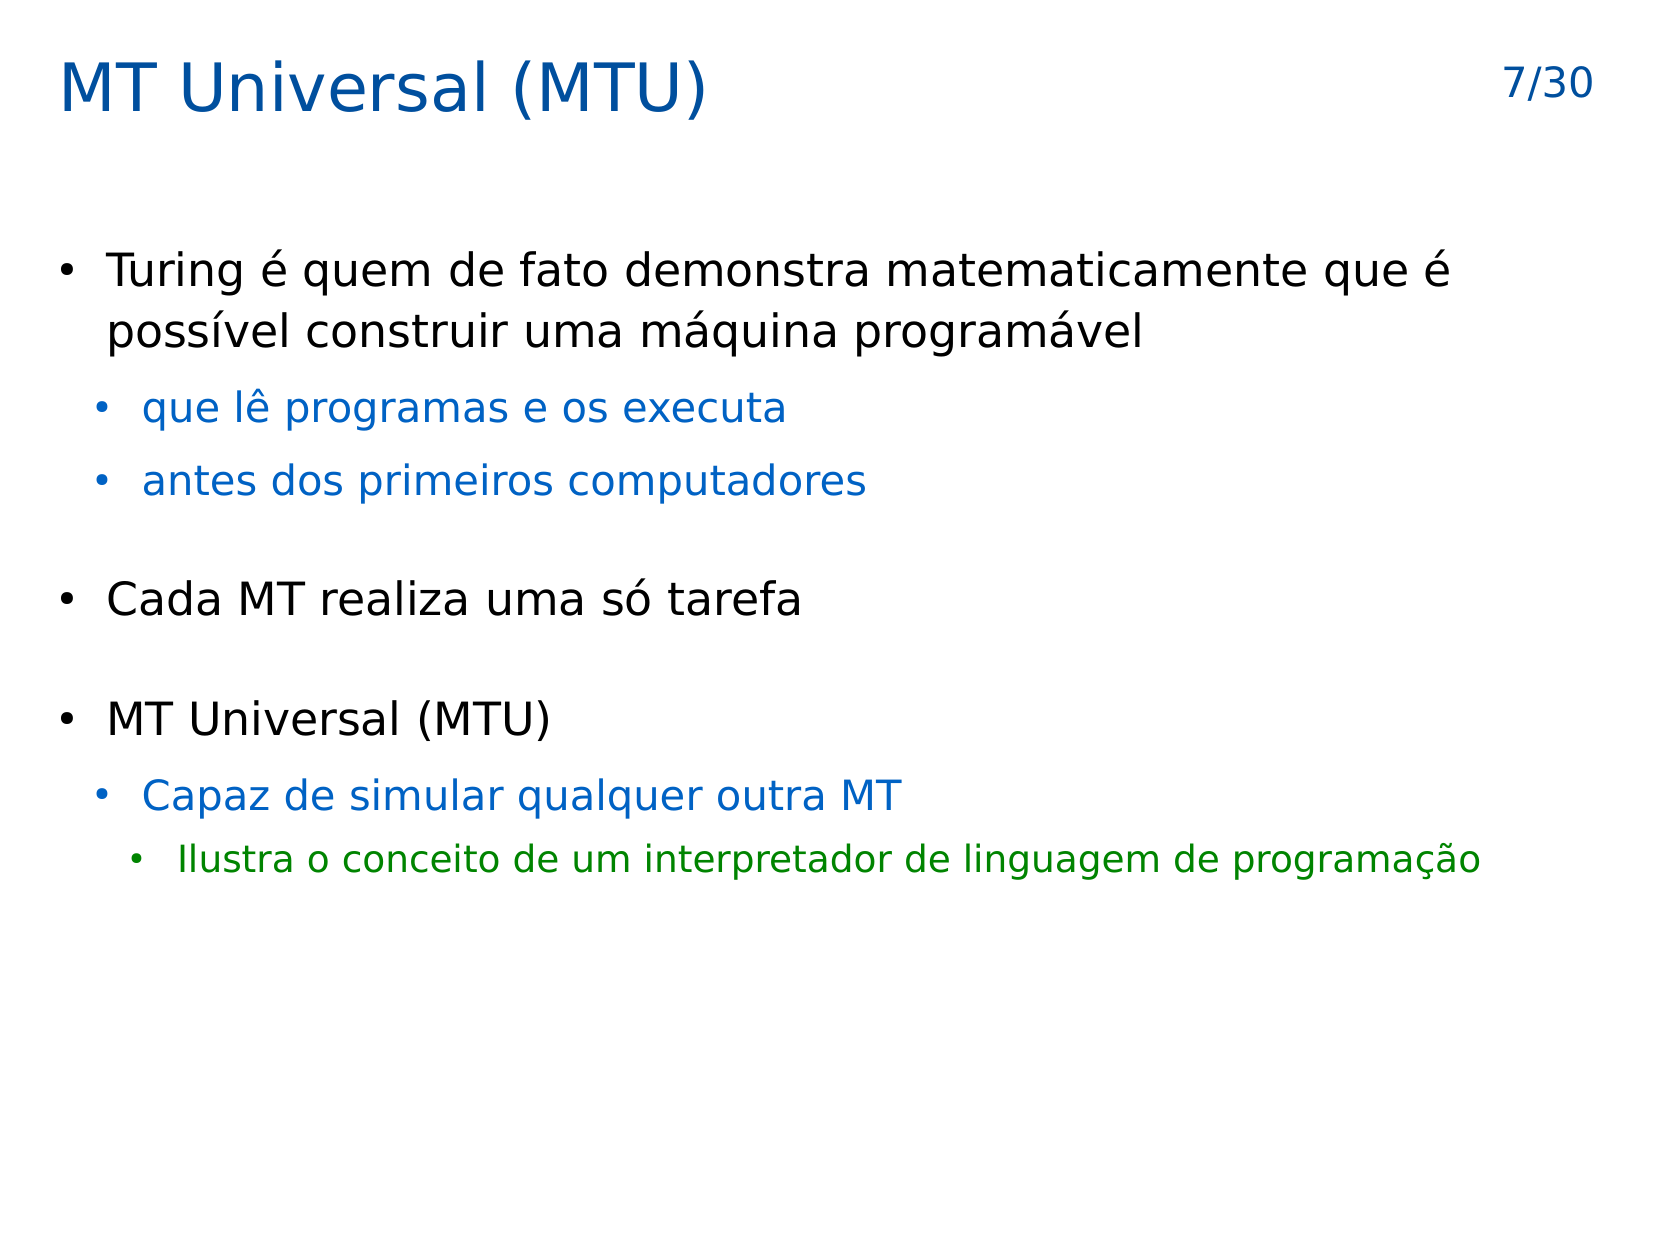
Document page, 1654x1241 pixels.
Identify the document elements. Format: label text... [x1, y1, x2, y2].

list Turing é quem de fato demonstra matematicamente que é possível construir uma máquina programável que lê programas e os executa antes dos primeiros computadores Cada MT realiza uma só tarefa MT Universal (MTU) Capaz de simular qualquer outra MT Ilustra o conceito de um interpretador de linguagem de programação [59, 236, 1595, 1211]
title MT Universal (MTU) [59, 29, 1625, 148]
